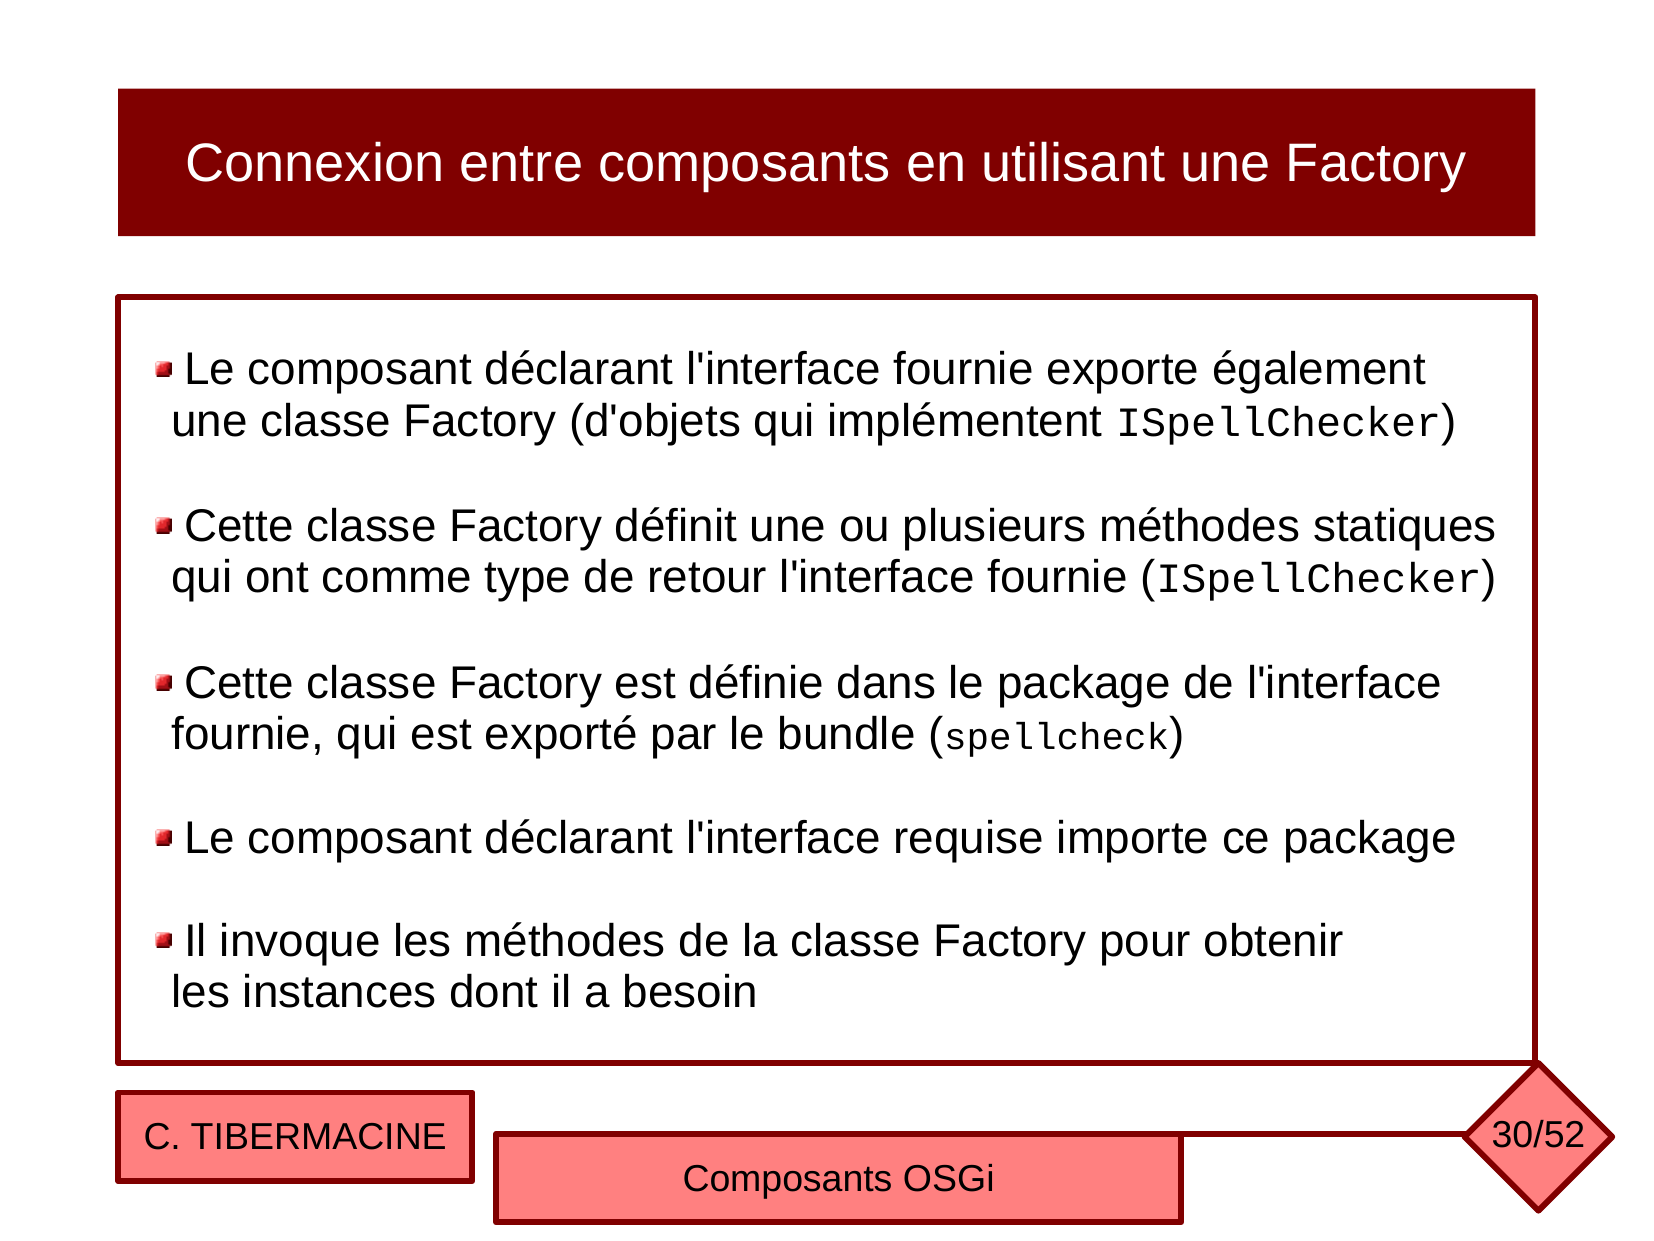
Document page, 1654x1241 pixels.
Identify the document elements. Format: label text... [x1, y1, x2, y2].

text_box <numéro>/52 [1476, 1105, 1601, 1205]
text_box [1496, 1062, 1581, 1105]
text_box Le composant déclarant l'interface fournie exporte également une classe Factory (d'objets qui implémentent ISpellChecker) Cette classe Factory définit une ou plusieurs méthodes statiques qui ont comme type de retour l'interface fournie (ISpellChecker) Cette classe Factory est définie dans le package de l'interface fournie, qui est exporté par le bundle (spellcheck) Le composant déclarant l'interface requise importe ce package Il invoque les méthodes de la classe Factory pour obtenir les instances dont il a besoin [118, 297, 1536, 1064]
text_box [1532, 1205, 1545, 1211]
picture [155, 517, 172, 534]
picture [155, 361, 172, 377]
picture [155, 829, 172, 846]
text_box Connexion entre composants en utilisant une Factory [118, 88, 1536, 237]
text_box [1601, 1125, 1613, 1149]
text_box C. TIBERMACINE [118, 1092, 473, 1182]
picture [155, 674, 172, 691]
text_box [1464, 1125, 1476, 1149]
picture [155, 932, 172, 948]
text_box Composants OSGi [496, 1133, 1182, 1223]
